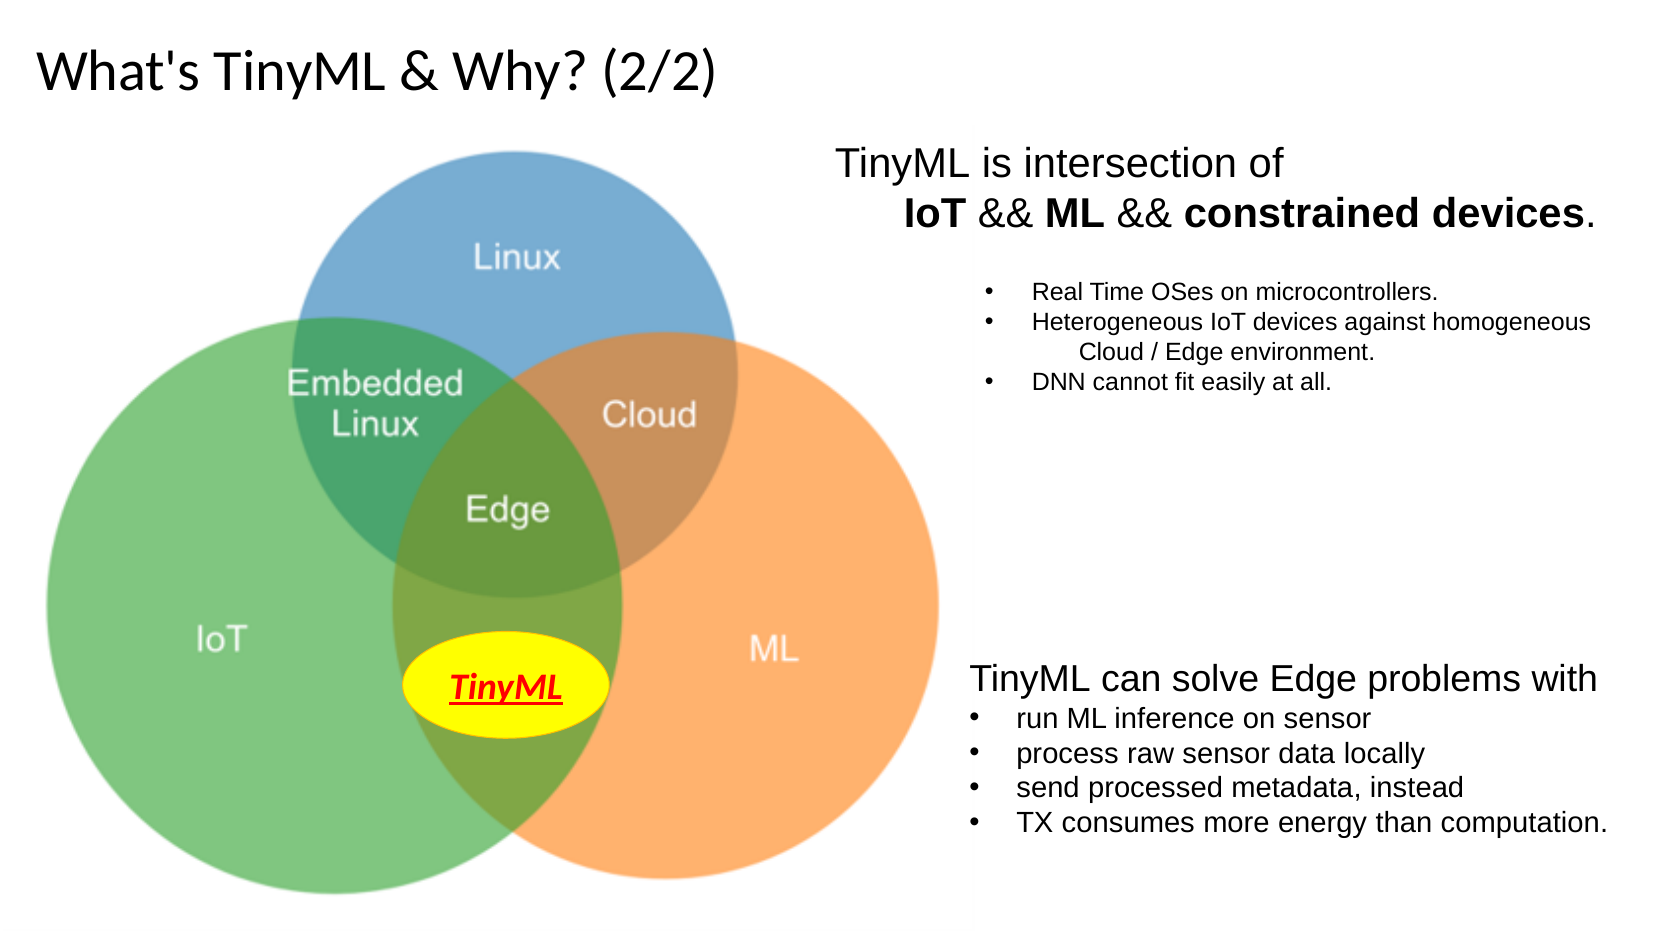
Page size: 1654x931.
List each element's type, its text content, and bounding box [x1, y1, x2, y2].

text_box TinyML [402, 631, 610, 739]
text_box TinyML can solve Edge problems with​ run ML inference on sensor​ process raw sensor data locally​ send processed metadata, instead​ TX consumes more energy than computation. [954, 646, 1654, 849]
text_box What's TinyML & Why? (2/2) [21, 24, 859, 110]
text_box TinyML is intersection of IoT && ML && constrained devices. Real Time OSes on microcontrollers. Heterogeneous IoT devices against homogeneous Cloud / Edge environment. DNN cannot fit easily at all. [820, 128, 1651, 406]
picture [3, 125, 975, 931]
